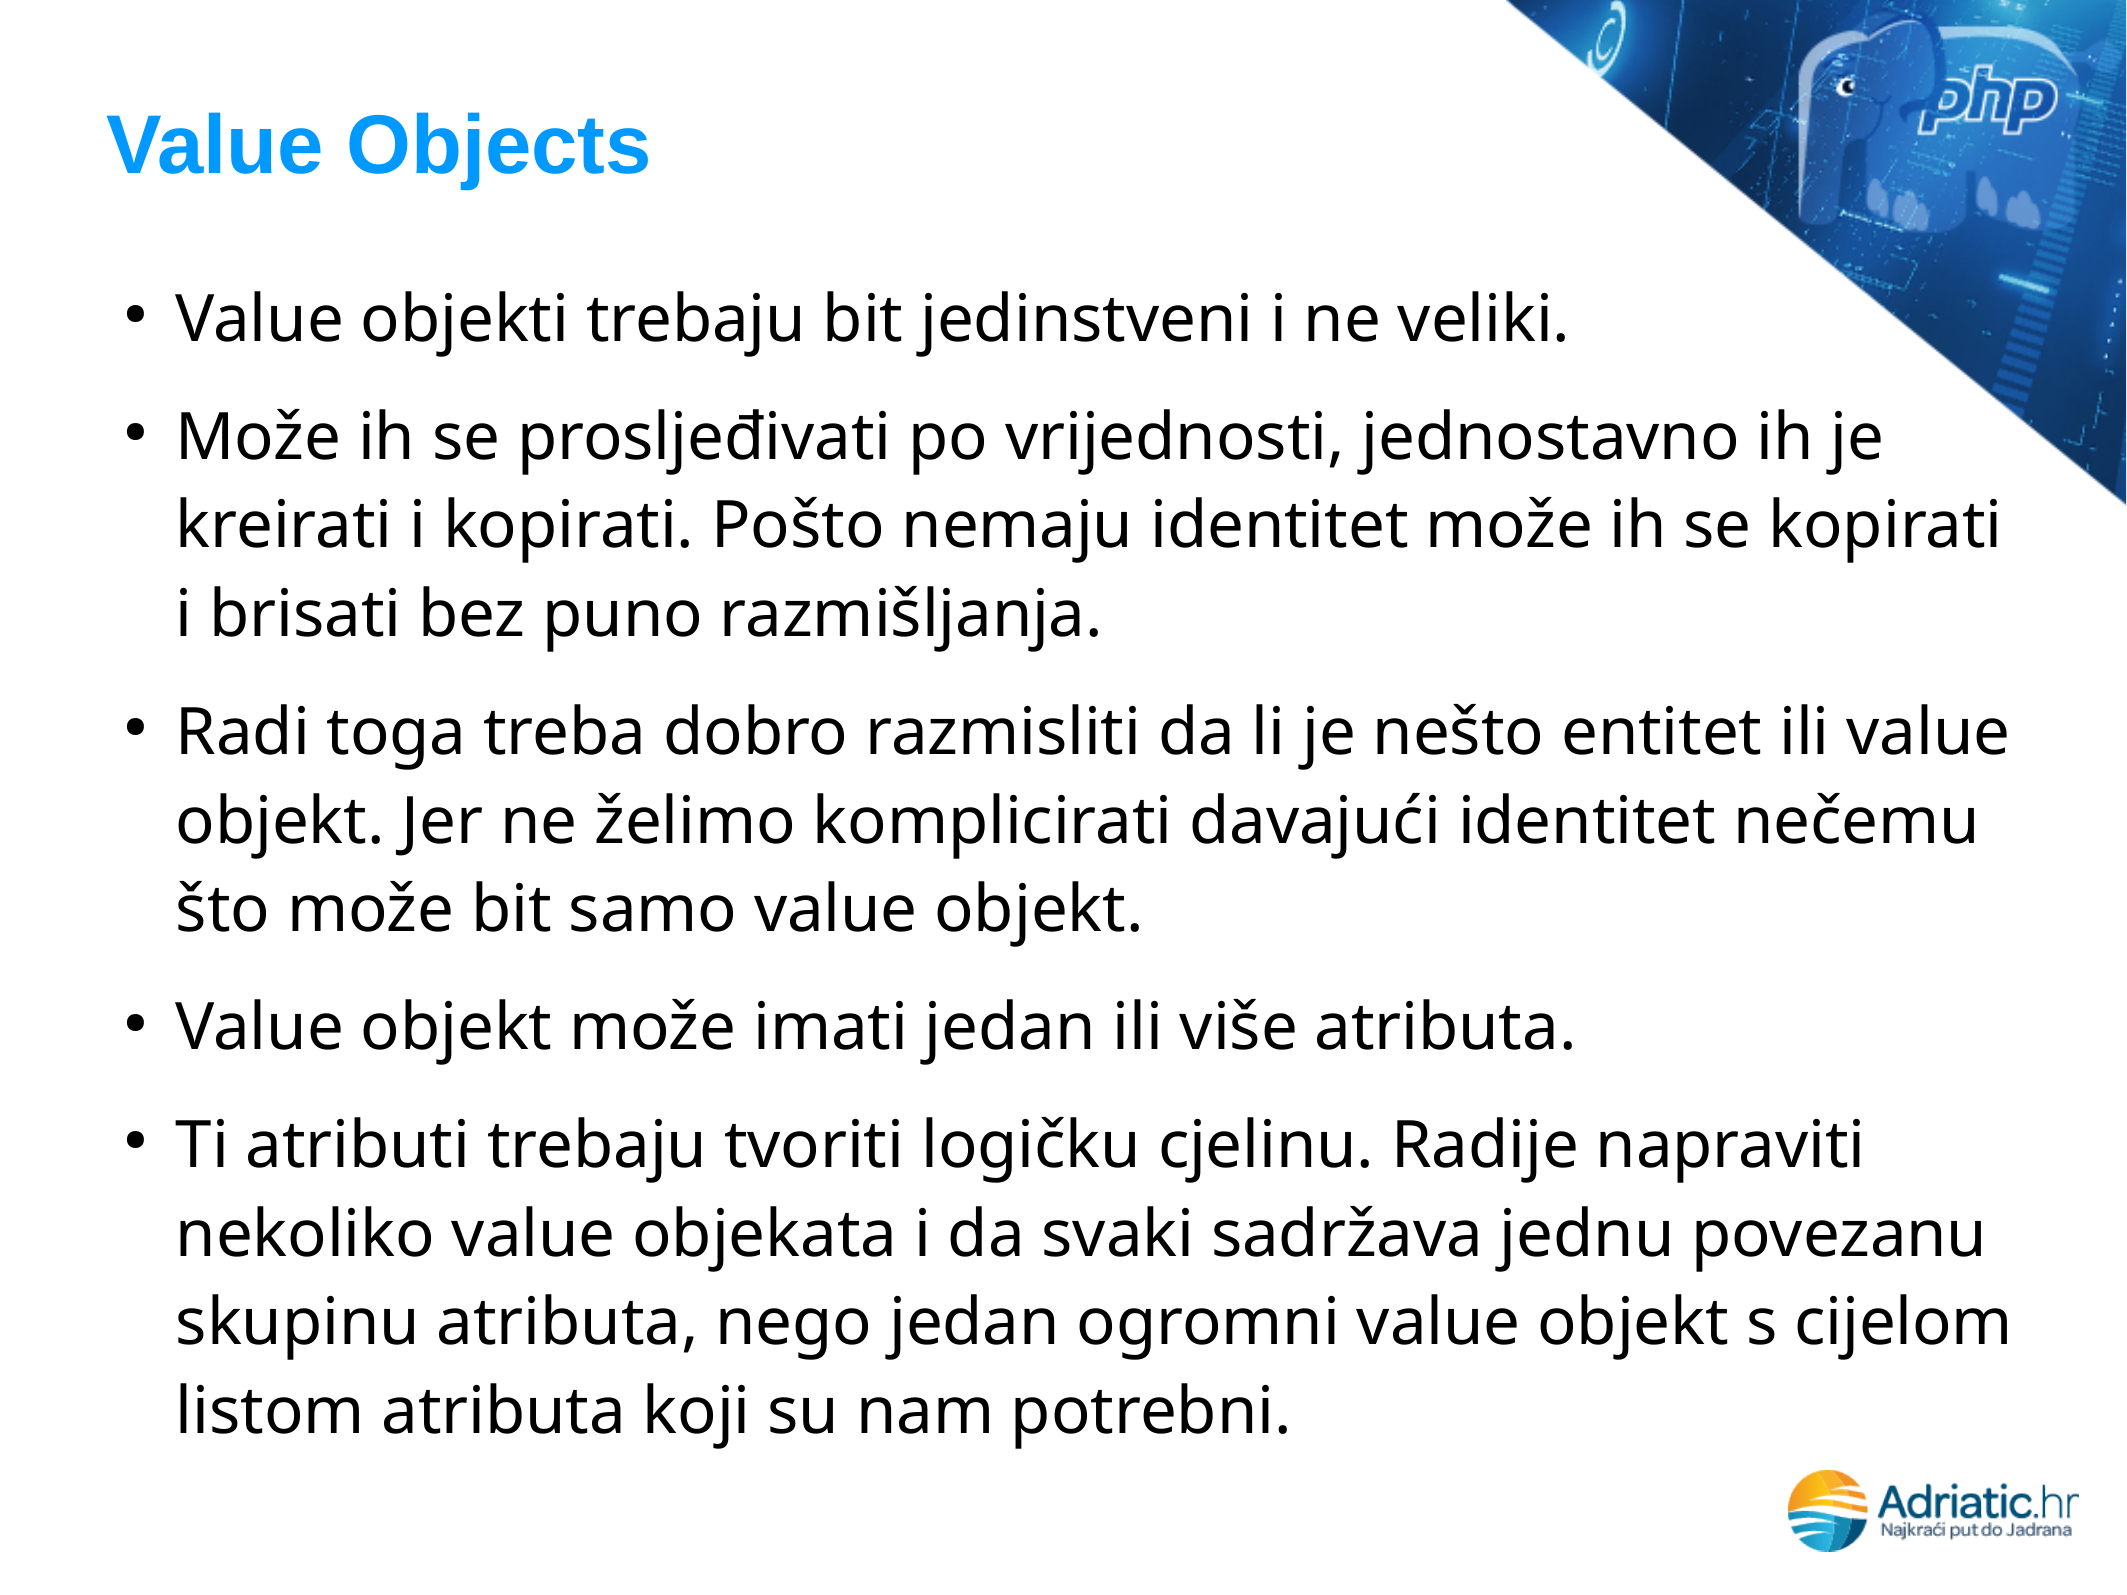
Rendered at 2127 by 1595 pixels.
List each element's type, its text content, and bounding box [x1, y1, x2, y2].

title Value Objects [106, 70, 1630, 219]
picture [1788, 1470, 2079, 1552]
list Value objekti trebaju bit jedinstveni i ne veliki. Može ih se prosljeđivati po vrijednosti, jednostavno ih je kreirati i kopirati. Pošto nemaju identitet može ih se kopirati i brisati bez puno razmišljanja. Radi toga treba dobro razmisliti da li je nešto entitet ili value objekt. Jer ne želimo komplicirati davajući identitet nečemu što može bit samo value objekt. Value objekt može imati jedan ili više atributa. Ti atributi trebaju tvoriti logičku cjelinu. Radije napraviti nekoliko value objekata i da svaki sadržava jednu povezanu skupinu atributa, nego jedan ogromni value objekt s cijelom listom atributa koji su nam potrebni. [106, 271, 2020, 1453]
picture [1505, 0, 2127, 625]
